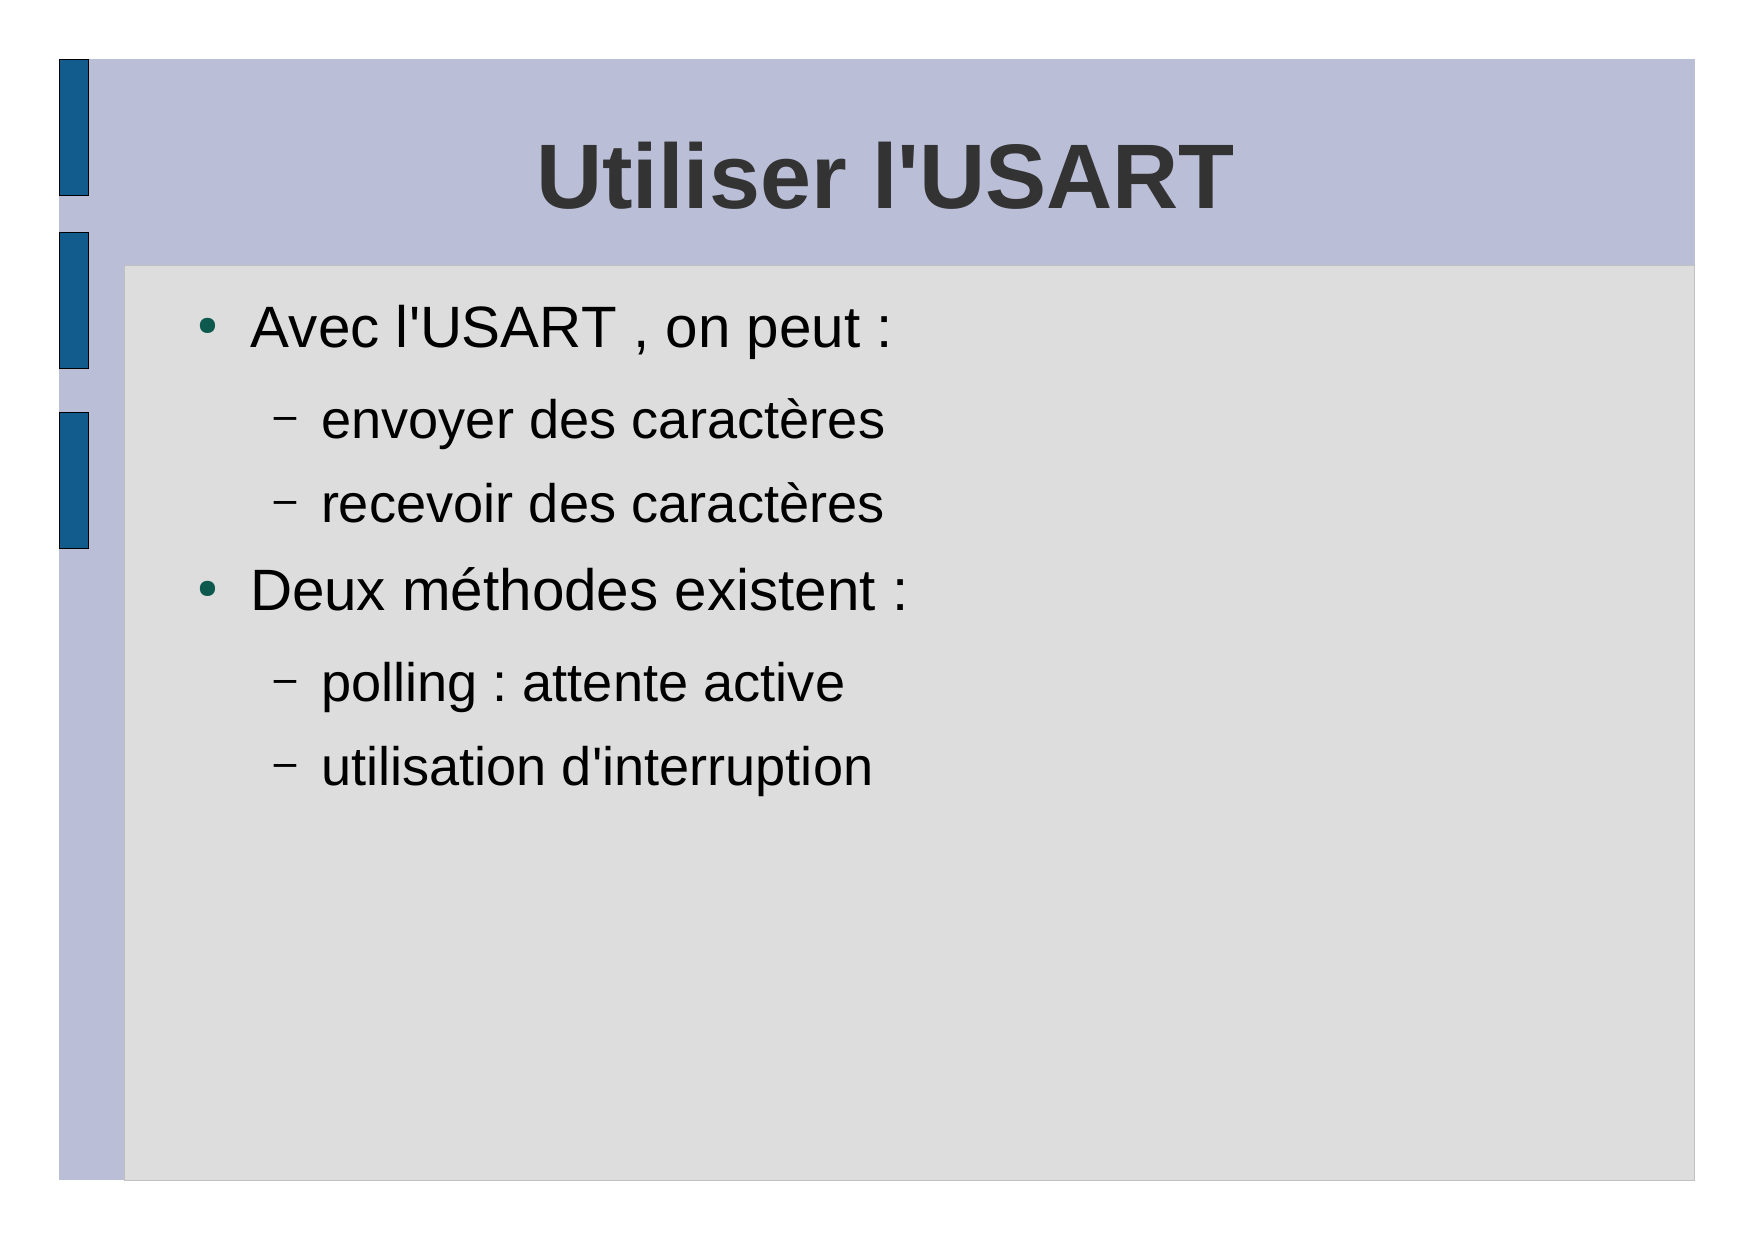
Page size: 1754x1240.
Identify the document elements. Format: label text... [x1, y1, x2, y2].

list Avec l'USART , on peut : envoyer des caractères recevoir des caractères Deux méthodes existent : polling : attente active utilisation d'interruption [179, 295, 1577, 1093]
title Utiliser l'USART [118, 88, 1654, 266]
